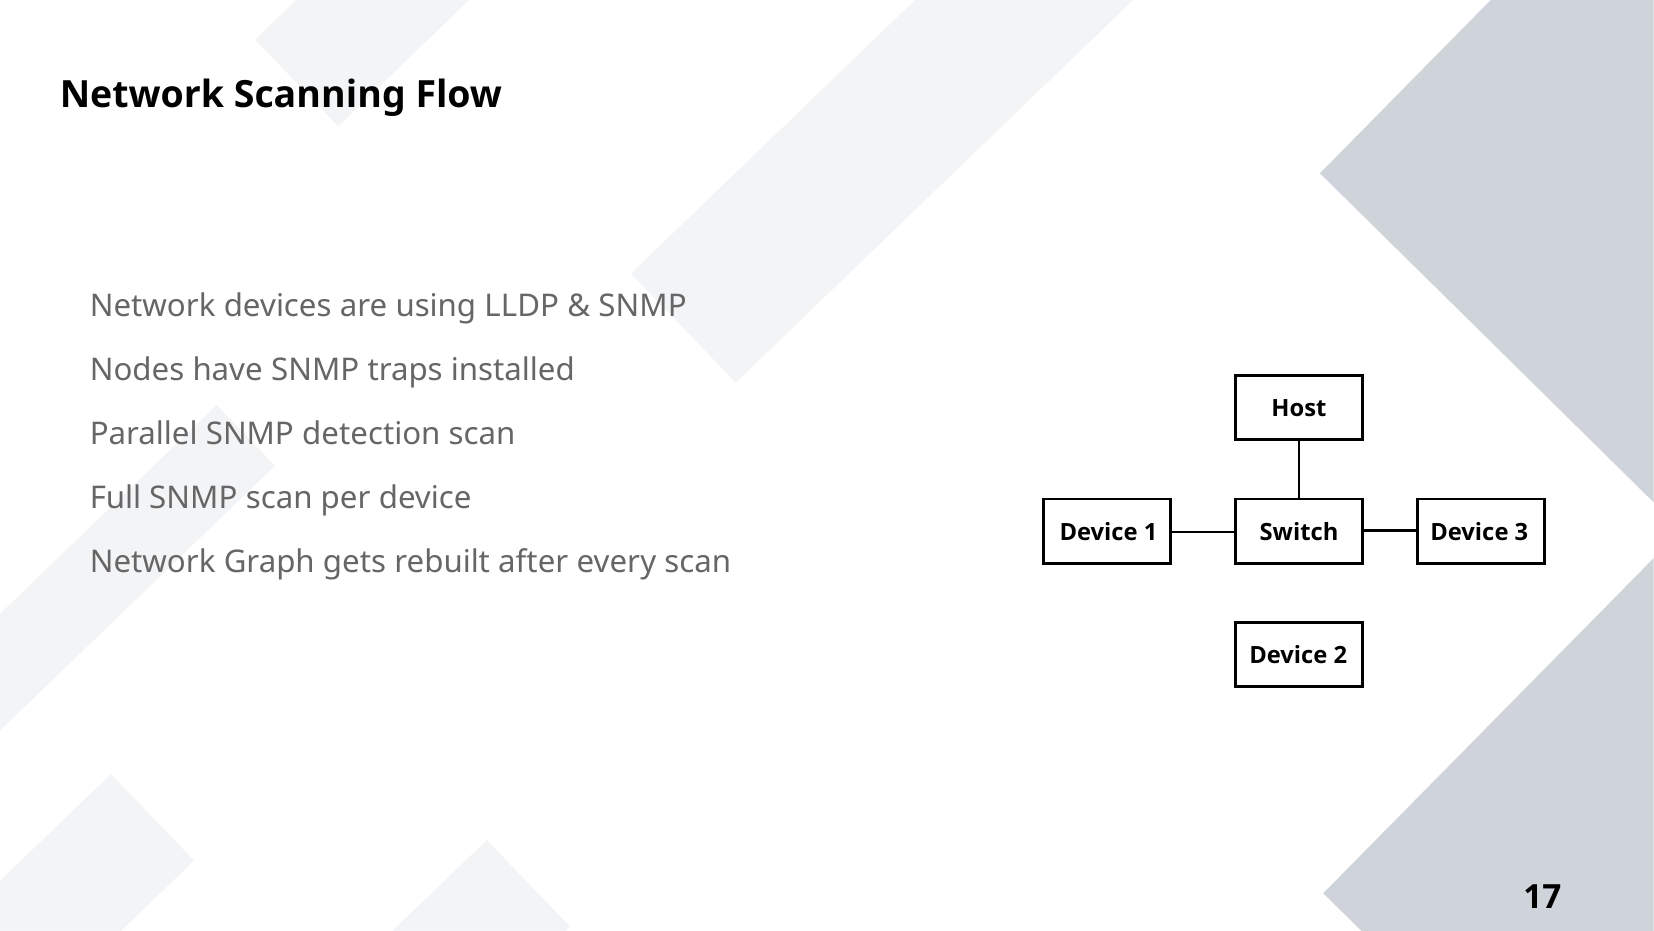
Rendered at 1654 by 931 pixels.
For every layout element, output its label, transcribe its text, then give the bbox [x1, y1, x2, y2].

text_box <number> [1508, 866, 1654, 922]
text_box Network devices are using LLDP & SNMP Nodes have SNMP traps installed Parallel SNMP detection scan Full SNMP scan per device Network Graph gets rebuilt after every scan [75, 253, 916, 552]
text_box [963, 195, 1636, 867]
text_box Network Scanning Flow [45, 60, 788, 121]
